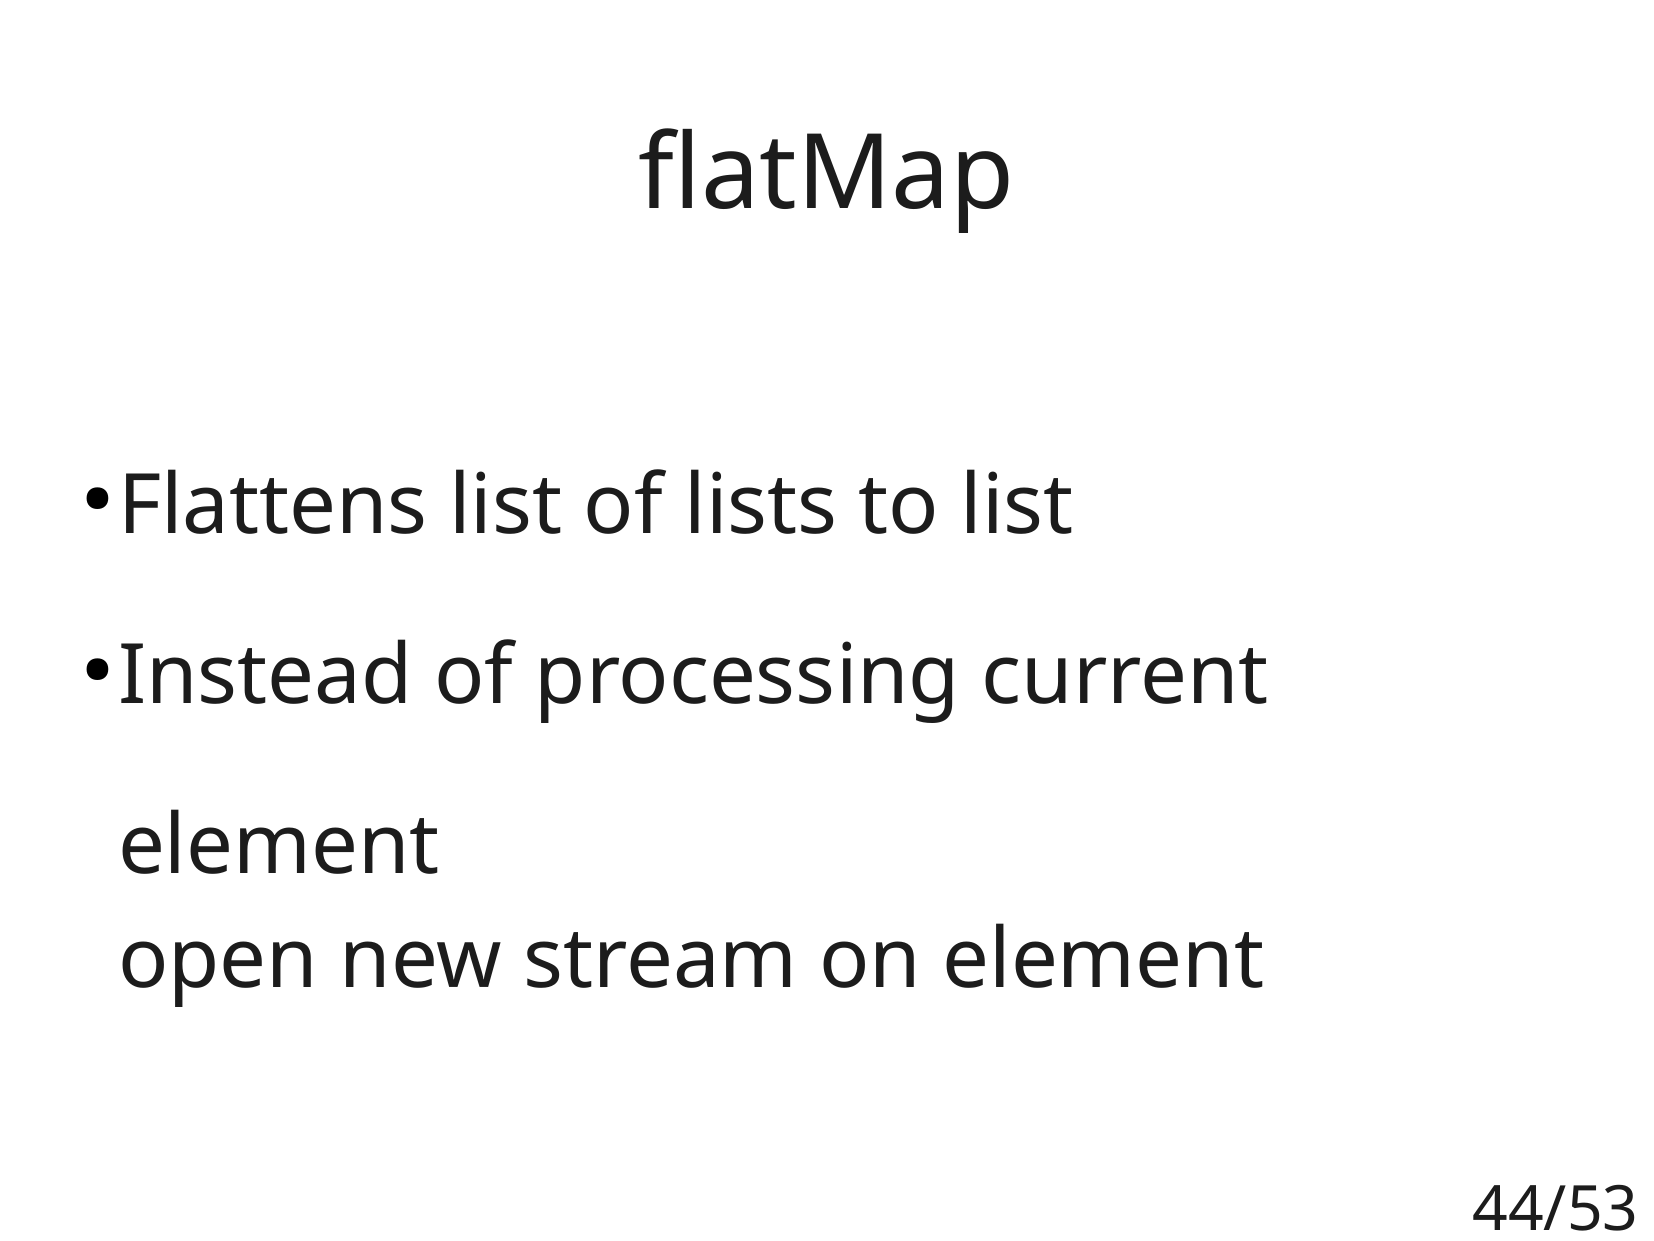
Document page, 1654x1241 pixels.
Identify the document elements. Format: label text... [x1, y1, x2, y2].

text_box <numer>/53 [1071, 1155, 1654, 1241]
title flatMap [82, 64, 1571, 272]
subtitle Flattens list of lists to list Instead of processing current element open new stream on element [82, 290, 1571, 1109]
